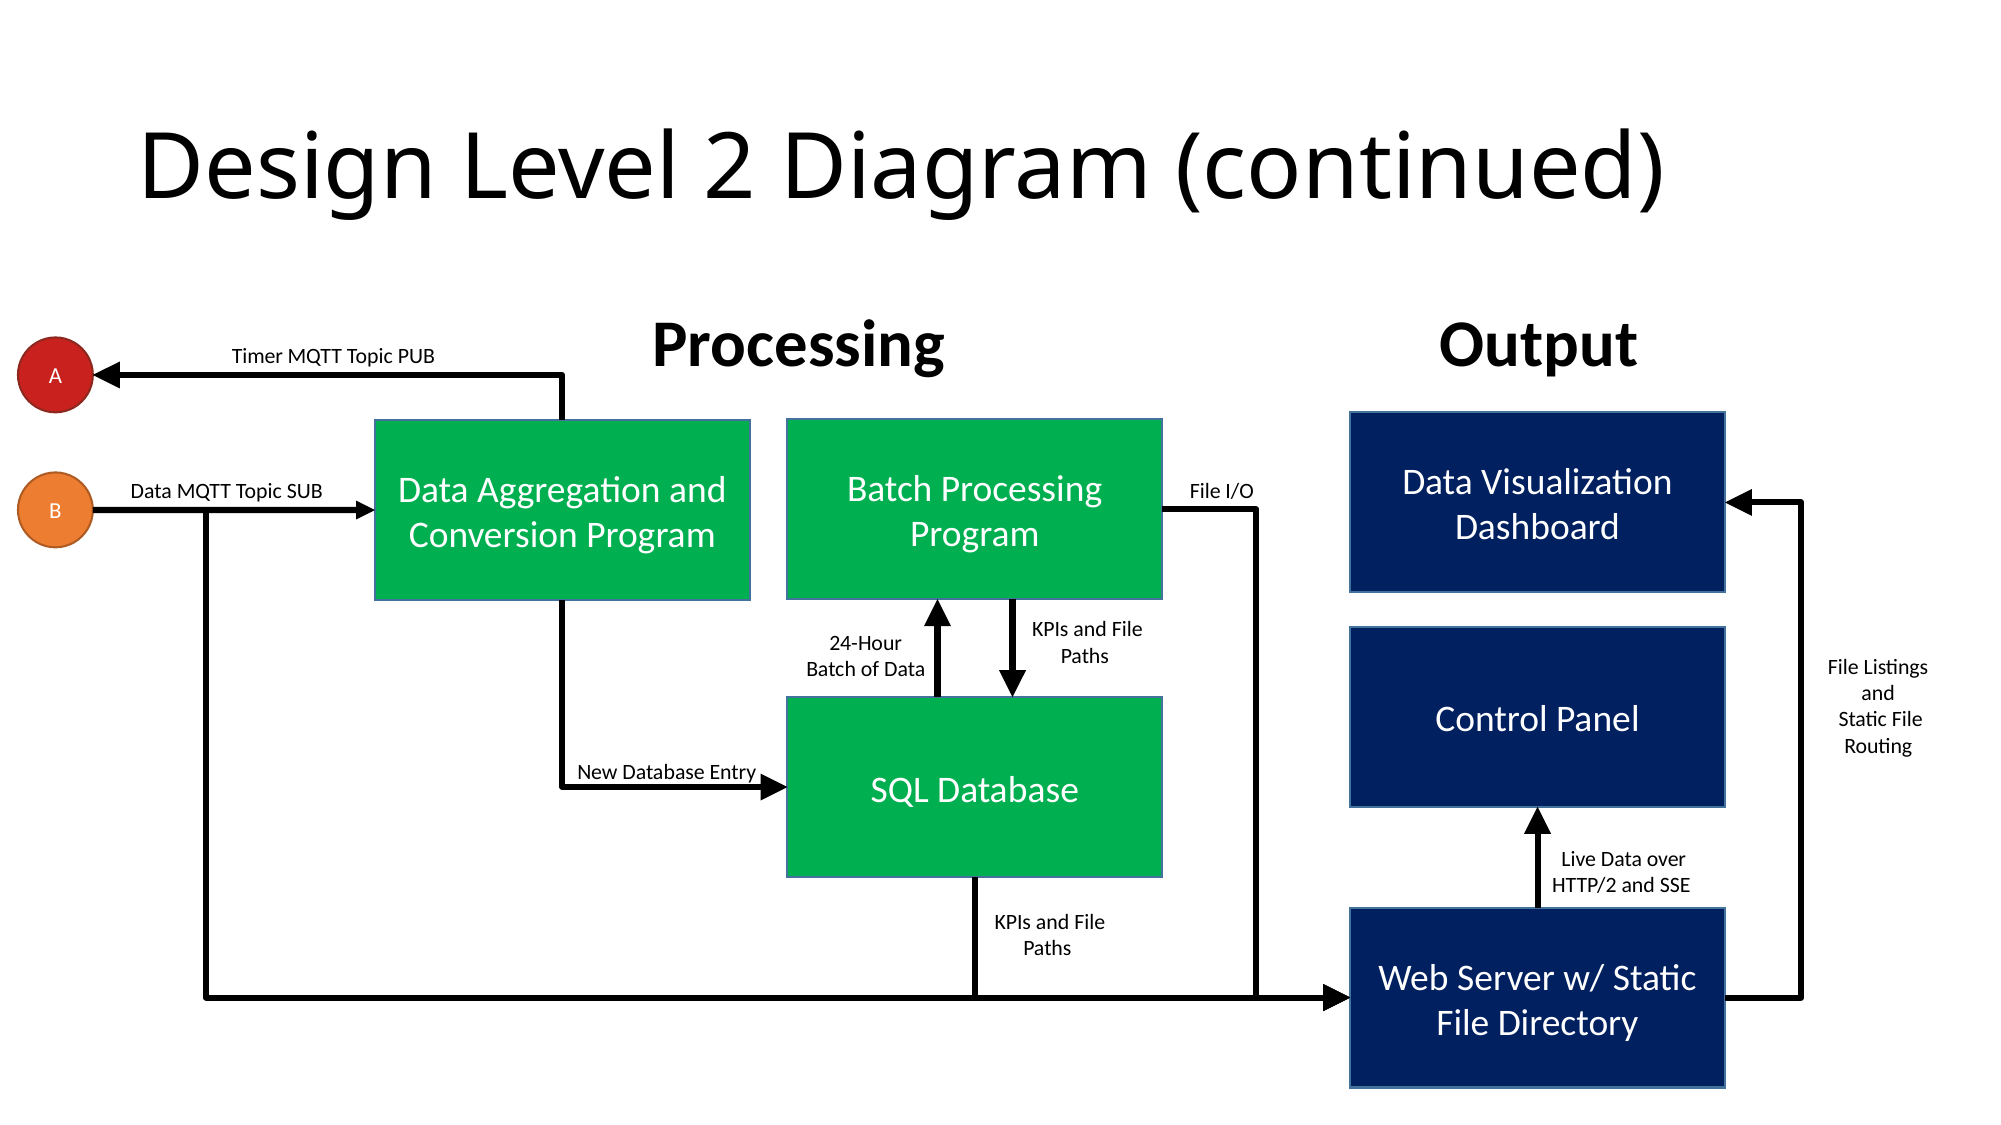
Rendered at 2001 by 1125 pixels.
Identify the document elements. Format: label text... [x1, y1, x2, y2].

text_box Data Visualization Dashboard [1350, 412, 1725, 592]
text_box SQL Database [787, 697, 1162, 877]
text_box File Listings and Static File Routing [1799, 645, 1957, 765]
text_box Control Panel [1350, 627, 1725, 807]
text_box Web Server w/ Static File Directory [1350, 908, 1725, 1088]
text_box Batch Processing Program [787, 419, 1162, 599]
text_box Output [1424, 292, 1654, 388]
text_box Processing [637, 292, 961, 388]
text_box Timer MQTT Topic PUB [217, 334, 450, 376]
text_box File I/O [1162, 468, 1282, 511]
text_box Data MQTT Topic SUB [115, 469, 338, 511]
text_box KPIs and File Paths [975, 899, 1126, 968]
text_box A [17, 337, 93, 413]
text_box 24-Hour Batch of Data [787, 620, 934, 689]
title Design Level 2 Diagram (continued) [137, 59, 1863, 278]
text_box B [17, 472, 93, 548]
text_box KPIs and File Paths [1012, 607, 1163, 675]
text_box Live Data over HTTP/2 and SSE [1530, 836, 1718, 905]
text_box Data Aggregation and Conversion Program [375, 420, 750, 600]
text_box New Database Entry [565, 749, 788, 786]
